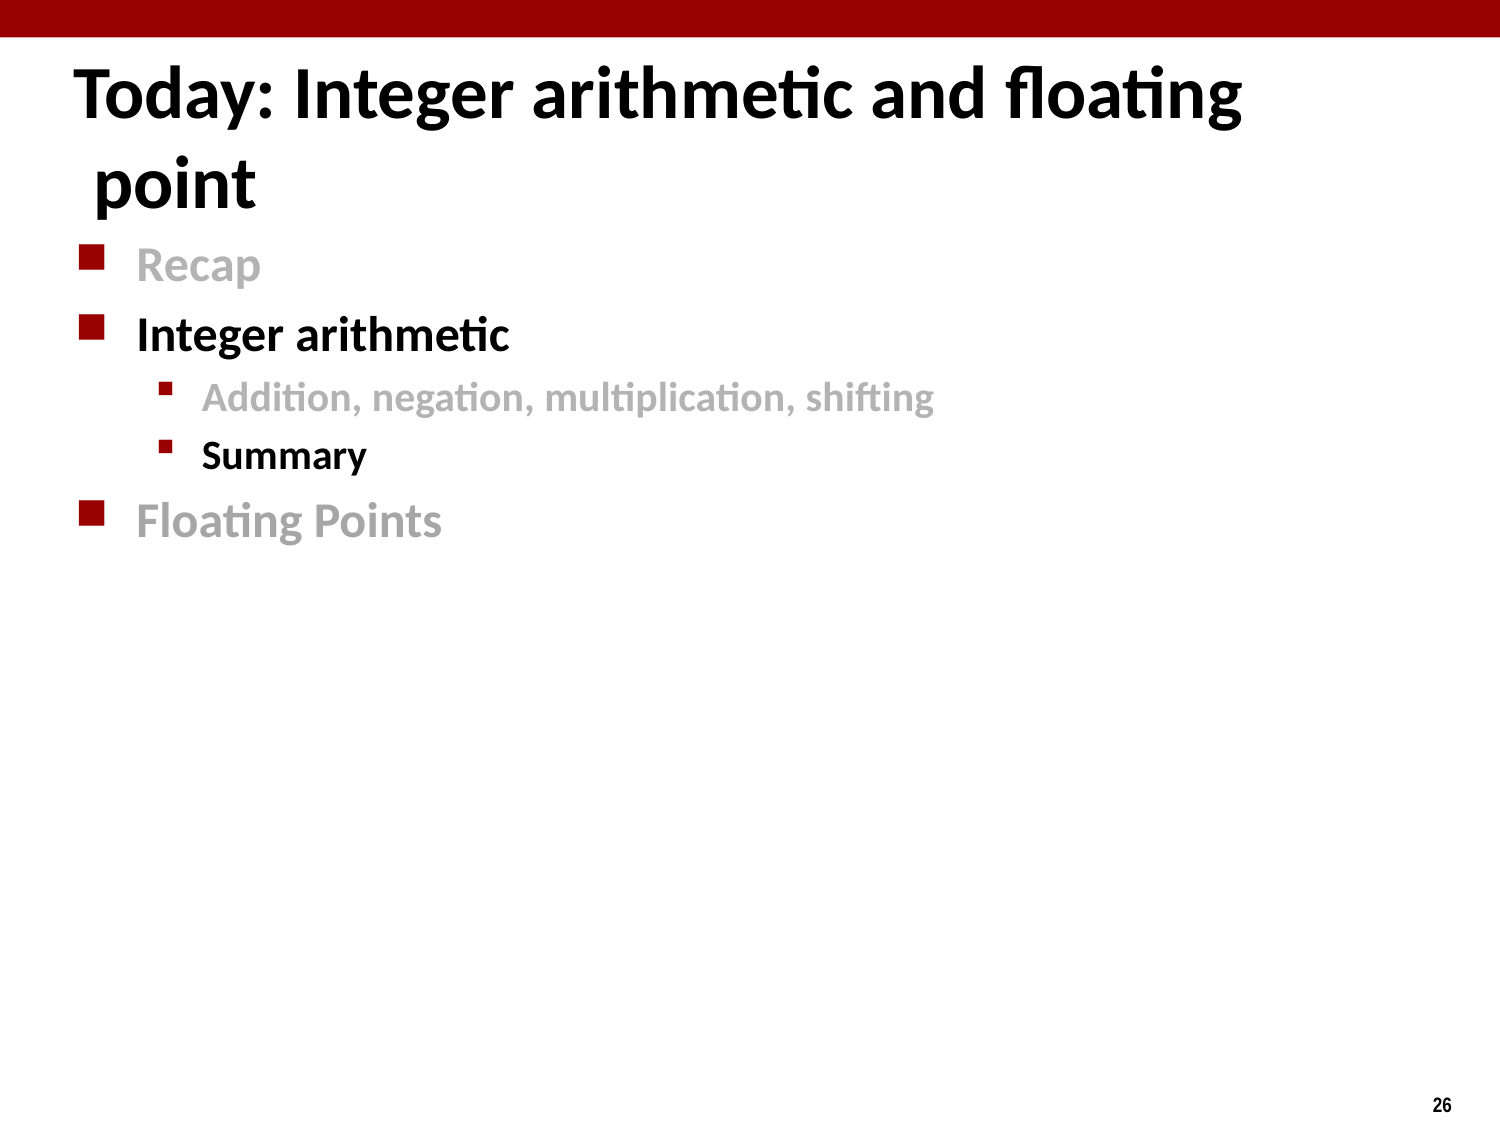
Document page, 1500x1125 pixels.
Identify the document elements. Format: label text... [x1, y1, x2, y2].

title Today: Integer arithmetic and floating point [58, 71, 1304, 197]
list Recap Integer arithmetic Addition, negation, multiplication, shifting Summary Floating Points [65, 223, 1361, 1040]
